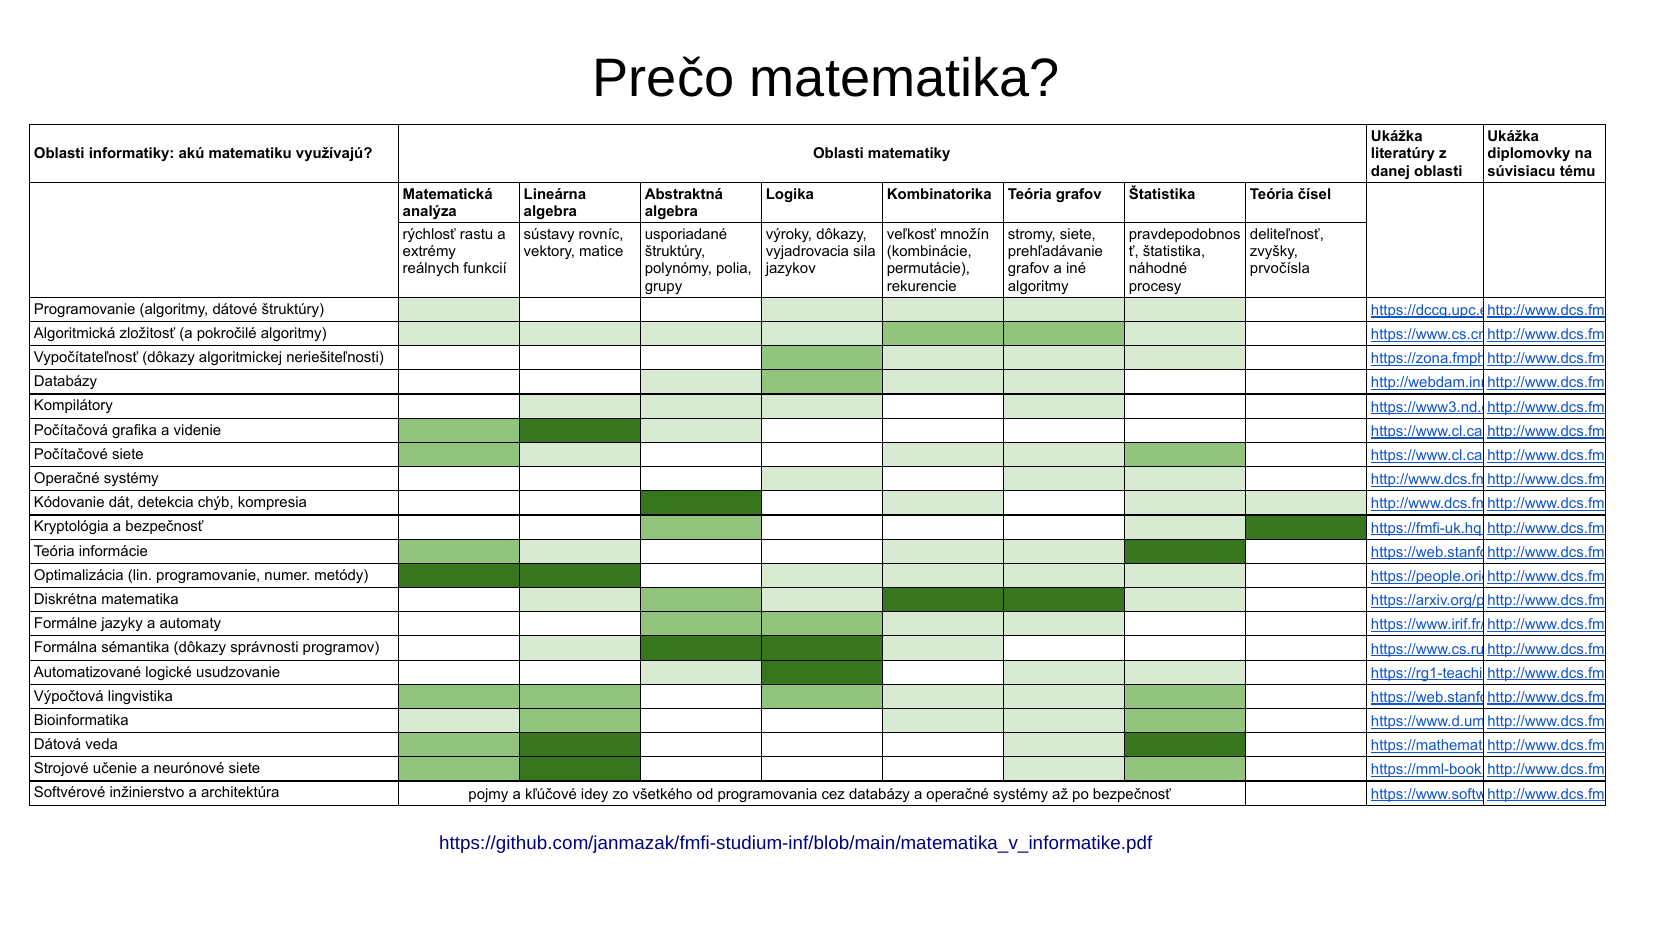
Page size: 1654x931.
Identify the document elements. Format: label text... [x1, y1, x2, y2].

title Prečo matematika? [82, 0, 1571, 112]
text_box https://github.com/janmazak/fmfi-studium-inf/blob/main/matematika_v_informatike.pdf [424, 825, 1163, 861]
picture [0, 112, 1630, 826]
